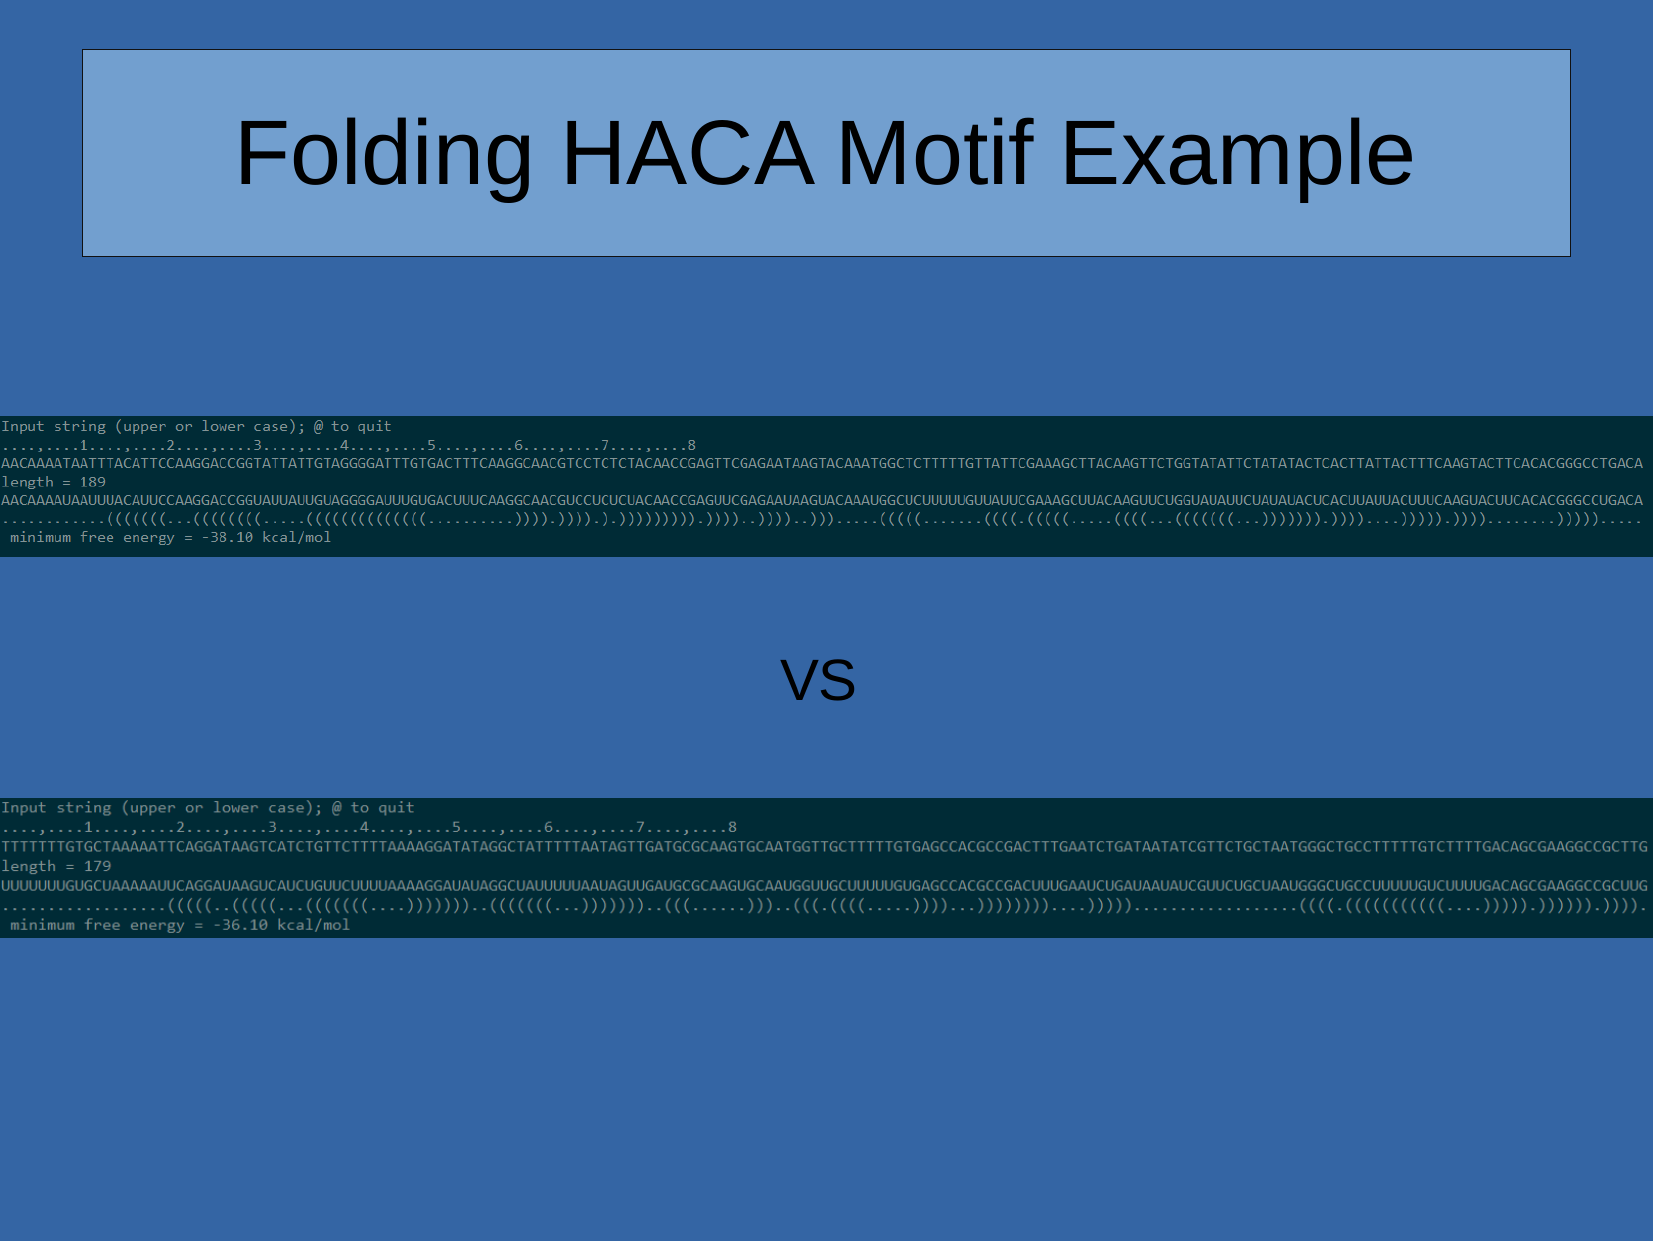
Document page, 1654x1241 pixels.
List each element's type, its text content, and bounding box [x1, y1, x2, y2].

picture [809, 881, 814, 890]
picture [234, 842, 247, 851]
picture [579, 881, 584, 890]
picture [279, 919, 283, 929]
picture [280, 842, 286, 851]
picture [1582, 843, 1587, 851]
picture [246, 883, 252, 890]
picture [1490, 881, 1498, 890]
picture [45, 881, 50, 889]
picture [1251, 843, 1256, 851]
picture [376, 881, 381, 889]
picture [1223, 881, 1228, 889]
picture [136, 881, 155, 890]
picture [324, 923, 336, 929]
picture [229, 806, 244, 812]
picture [699, 843, 704, 851]
picture [1176, 881, 1182, 890]
picture [385, 881, 394, 890]
picture [1352, 843, 1357, 851]
picture [891, 881, 896, 889]
text_box VS [765, 640, 886, 721]
picture [1213, 881, 1219, 890]
picture [1241, 881, 1247, 890]
picture [1075, 881, 1084, 890]
picture [708, 881, 716, 890]
picture [606, 881, 615, 890]
picture [532, 881, 538, 890]
picture [154, 881, 161, 890]
picture [1471, 881, 1476, 889]
picture [1286, 881, 1292, 890]
picture [412, 881, 427, 890]
picture [1122, 842, 1130, 851]
picture [1516, 883, 1522, 890]
picture [462, 842, 470, 851]
picture [147, 806, 152, 815]
picture [1480, 881, 1485, 889]
picture [142, 842, 157, 851]
picture [1074, 842, 1084, 851]
picture [609, 842, 615, 851]
picture [165, 881, 170, 890]
picture [901, 881, 906, 890]
picture [1453, 881, 1458, 890]
picture [1067, 881, 1075, 890]
picture [48, 923, 59, 929]
picture [1122, 881, 1130, 890]
picture [67, 923, 74, 929]
picture [1269, 881, 1274, 889]
picture [11, 923, 19, 929]
picture [367, 881, 372, 889]
picture [653, 881, 661, 890]
picture [523, 881, 532, 890]
picture [1057, 881, 1063, 890]
picture [920, 881, 933, 890]
picture [1171, 842, 1176, 850]
picture [104, 807, 111, 815]
picture [1562, 844, 1568, 851]
picture [109, 881, 118, 890]
picture [1516, 844, 1522, 851]
picture [1490, 842, 1498, 851]
picture [1379, 881, 1384, 889]
picture [1130, 881, 1136, 890]
picture [477, 881, 486, 890]
picture [1148, 842, 1160, 851]
picture [49, 861, 55, 870]
picture [837, 843, 842, 851]
picture [1039, 881, 1044, 890]
picture [1067, 842, 1075, 851]
picture [569, 881, 575, 890]
title Folding HACA Motif Example [82, 49, 1571, 257]
picture [1148, 881, 1163, 890]
picture [1434, 881, 1439, 889]
picture [1112, 881, 1117, 889]
picture [330, 881, 335, 889]
picture [1296, 881, 1301, 889]
picture [8, 881, 13, 889]
picture [984, 882, 989, 890]
picture [938, 843, 943, 851]
picture [614, 883, 620, 890]
picture [257, 881, 262, 890]
picture [1397, 881, 1403, 890]
picture [882, 881, 887, 889]
picture [278, 881, 289, 890]
picture [186, 881, 197, 890]
picture [1562, 883, 1568, 890]
picture [1582, 882, 1587, 890]
picture [653, 842, 661, 851]
picture [389, 842, 394, 850]
picture [754, 882, 759, 890]
picture [141, 923, 152, 929]
picture [1084, 881, 1090, 890]
picture [827, 881, 833, 890]
picture [1012, 881, 1025, 890]
picture [855, 881, 860, 890]
picture [938, 882, 943, 890]
picture [660, 881, 667, 890]
picture [412, 842, 427, 851]
picture [246, 844, 252, 851]
picture [332, 804, 341, 813]
picture [1352, 882, 1357, 890]
picture [560, 881, 565, 889]
picture [232, 881, 247, 890]
picture [293, 881, 299, 889]
picture [1388, 881, 1393, 889]
picture [462, 881, 473, 890]
picture [643, 881, 649, 890]
picture [73, 881, 78, 890]
picture [754, 843, 759, 851]
picture [1012, 842, 1026, 851]
picture [379, 806, 386, 815]
picture [339, 881, 345, 889]
picture [551, 881, 556, 889]
picture [17, 881, 23, 890]
picture [984, 843, 989, 851]
picture [1628, 881, 1633, 890]
picture [1527, 843, 1532, 851]
picture [63, 881, 68, 889]
picture [744, 881, 749, 889]
picture [306, 536, 316, 541]
picture [188, 842, 197, 851]
picture [625, 881, 630, 890]
picture [113, 842, 118, 850]
picture [54, 881, 59, 889]
picture [1407, 881, 1412, 890]
picture [790, 881, 795, 889]
picture [920, 842, 933, 851]
picture [1342, 881, 1347, 889]
picture [27, 881, 32, 890]
picture [1167, 881, 1176, 890]
picture [614, 844, 620, 851]
picture [708, 842, 716, 851]
picture [873, 881, 878, 889]
